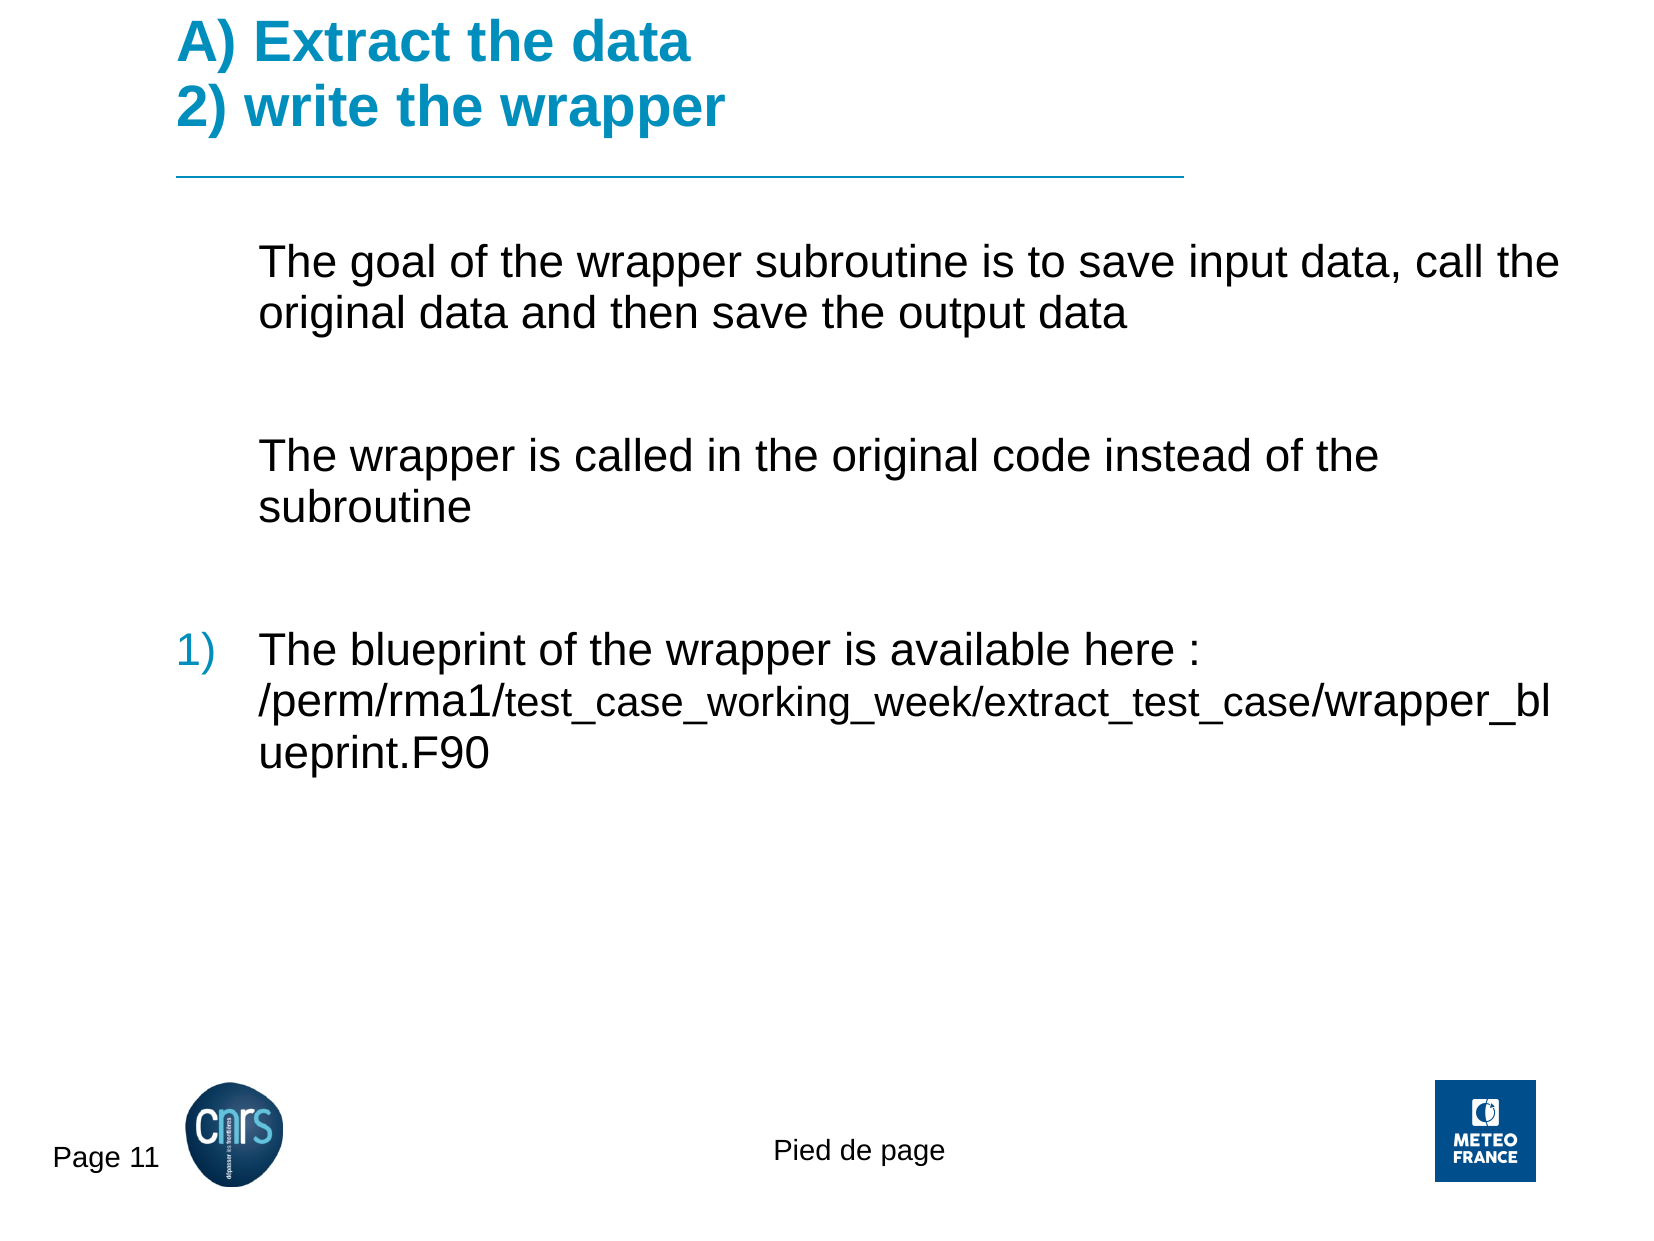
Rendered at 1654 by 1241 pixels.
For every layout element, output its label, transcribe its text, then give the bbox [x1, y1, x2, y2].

picture [1435, 1080, 1536, 1182]
title A) Extract the data 2) write the wrapper [176, 8, 1609, 139]
picture [185, 1082, 283, 1187]
list The goal of the wrapper subroutine is to save input data, call the original data and then save the output data The wrapper is called in the original code instead of the subroutine The blueprint of the wrapper is available here : /perm/rma1/test_case_working_week/extract_test_case/wrapper_blueprint.F90 [157, 235, 1571, 1010]
